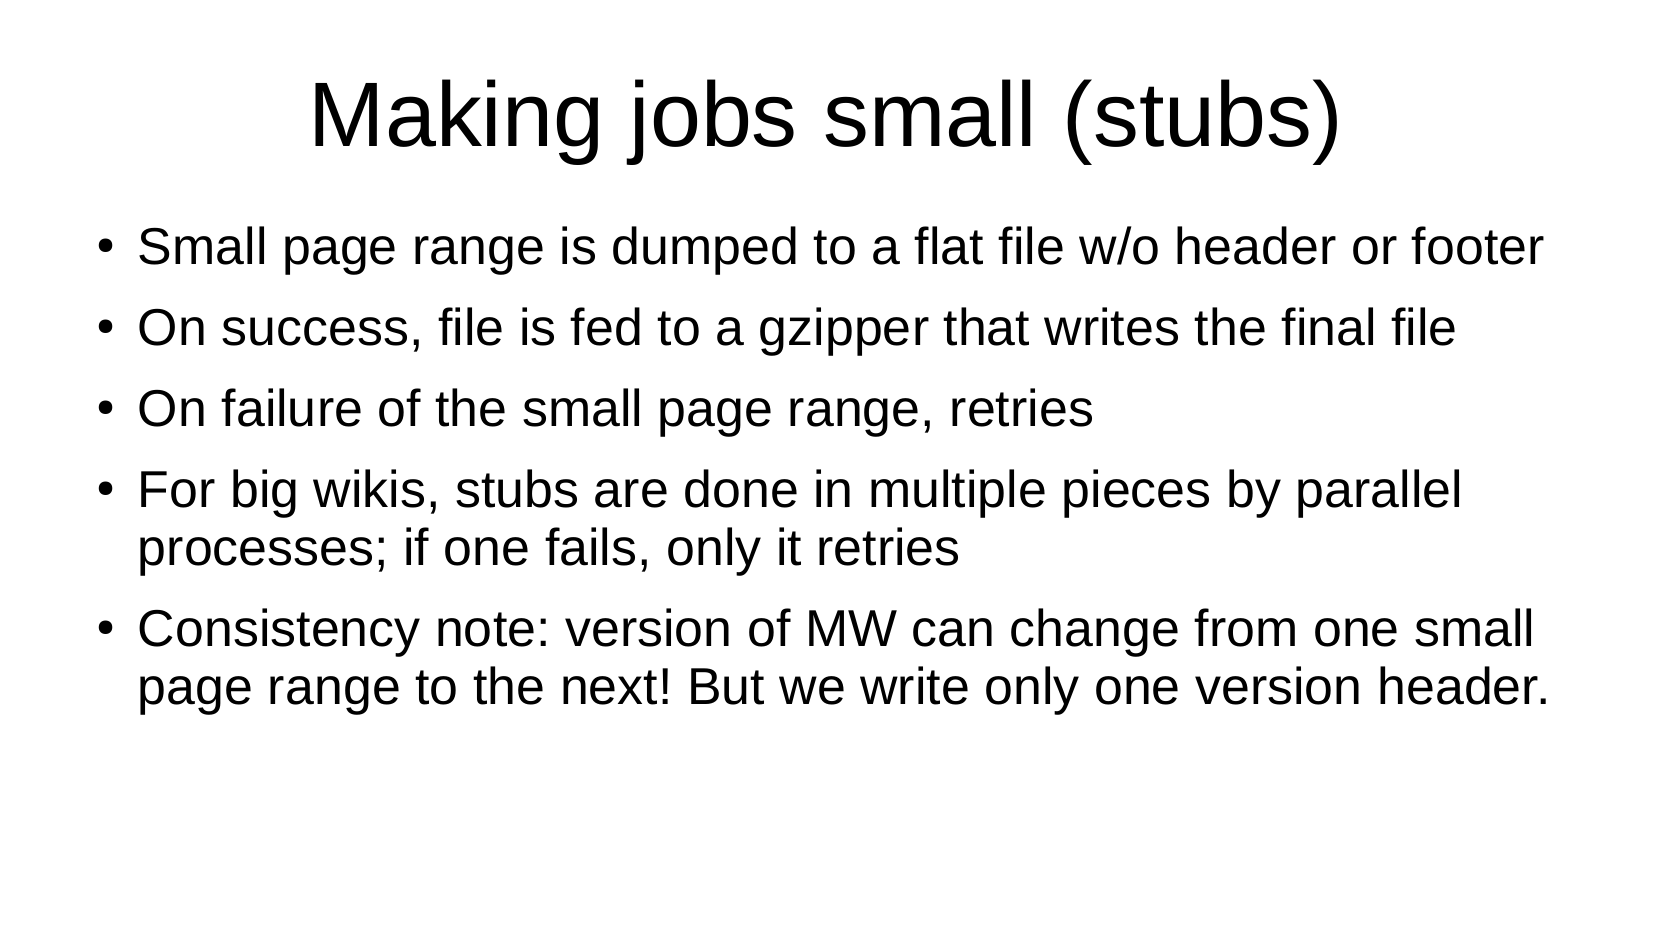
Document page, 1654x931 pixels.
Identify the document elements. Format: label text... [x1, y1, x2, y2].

list Small page range is dumped to a flat file w/o header or footer On success, file is fed to a gzipper that writes the final file On failure of the small page range, retries For big wikis, stubs are done in multiple pieces by parallel processes; if one fails, only it retries Consistency note: version of MW can change from one small page range to the next! But we write only one version header. [82, 217, 1571, 758]
title Making jobs small (stubs) [82, 37, 1571, 193]
